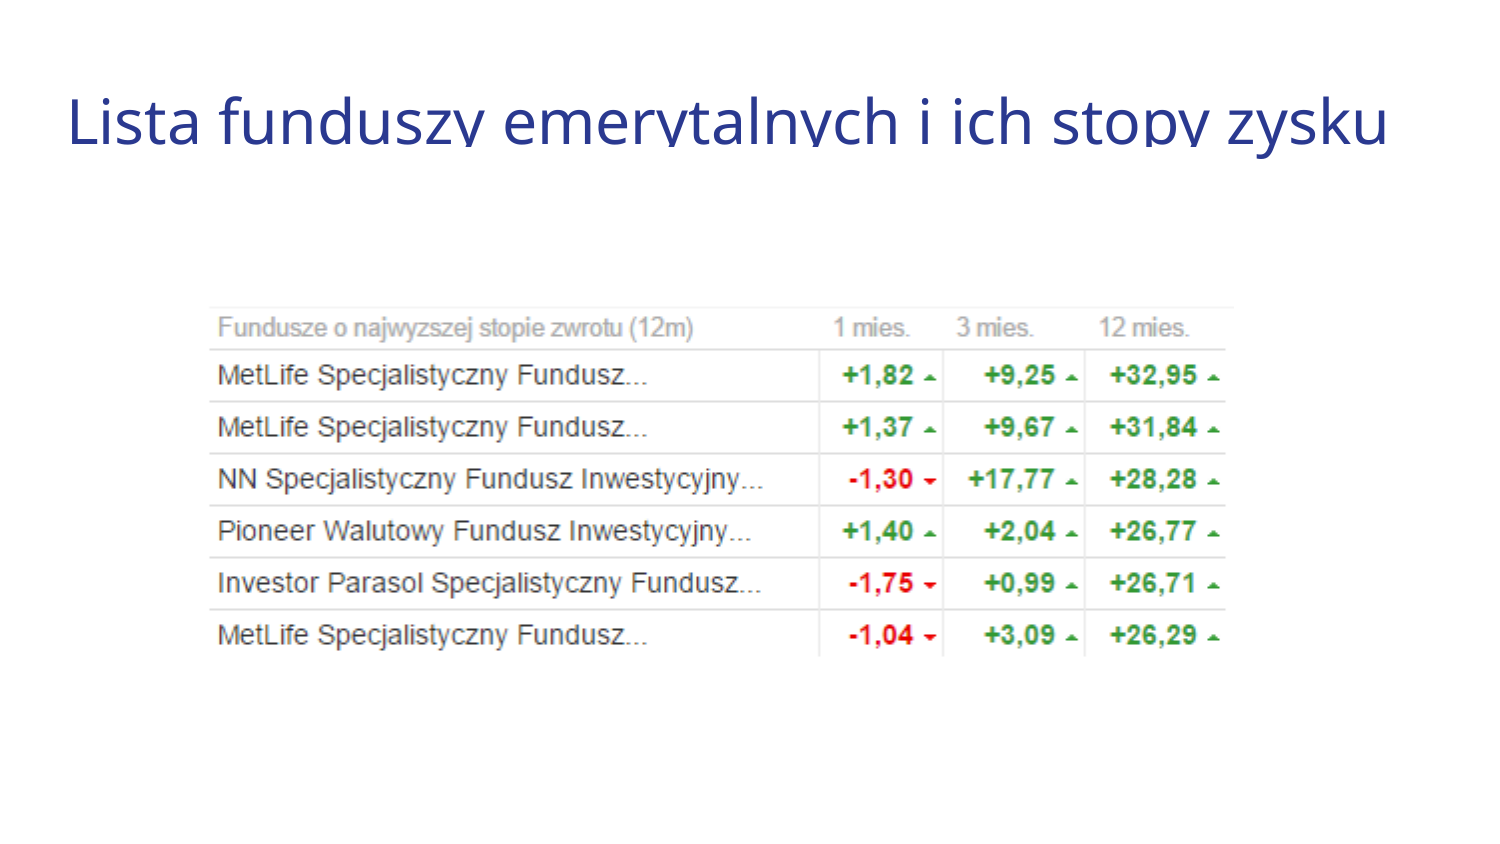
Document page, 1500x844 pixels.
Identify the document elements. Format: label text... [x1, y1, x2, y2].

title Lista funduszy emerytalnych i ich stopy zysku [51, 67, 1449, 167]
picture [186, 147, 1234, 697]
